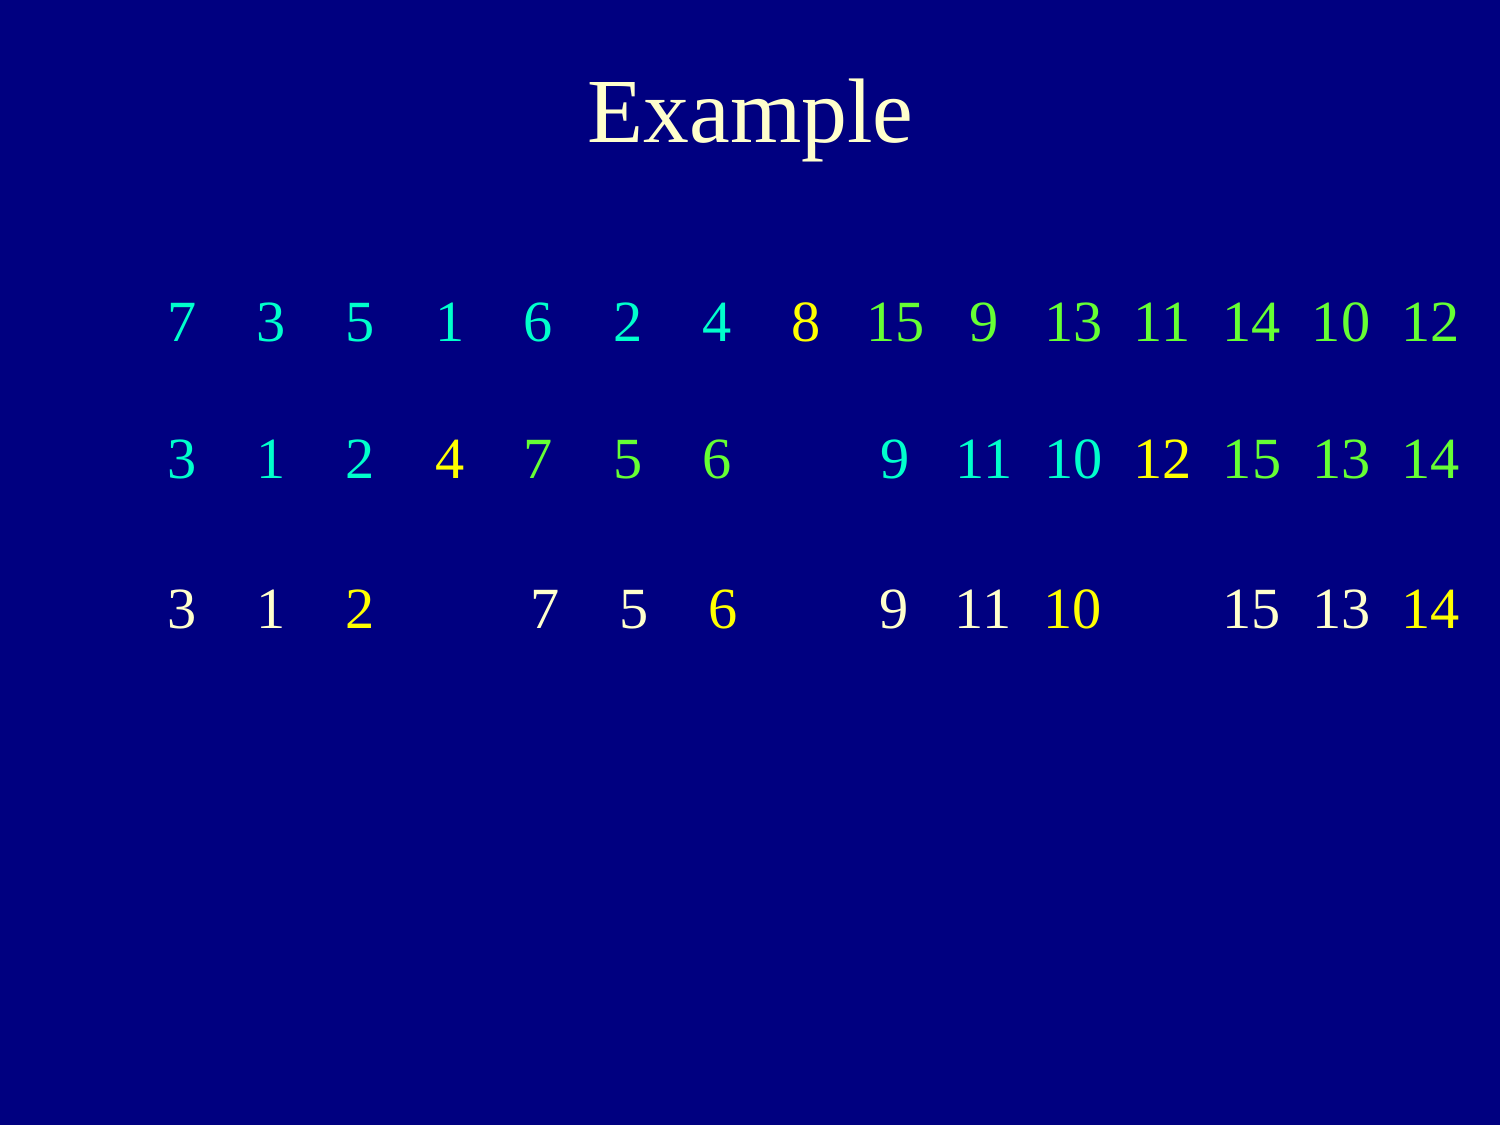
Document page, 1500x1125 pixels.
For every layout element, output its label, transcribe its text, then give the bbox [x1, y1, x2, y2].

table_header 14 [1207, 275, 1297, 362]
table_header 4 [405, 413, 494, 500]
table_header 12 [1119, 413, 1207, 500]
table_header 6 [679, 563, 767, 650]
table_header 6 [673, 413, 761, 500]
table_header 8 [761, 275, 851, 362]
table_header 4 [673, 275, 761, 362]
table_header 3 [227, 275, 316, 362]
table_header 3 [137, 413, 227, 500]
table_header 13 [1297, 563, 1386, 650]
table_header 5 [316, 275, 405, 362]
table_header 11 [939, 563, 1028, 650]
table_header 13 [1029, 275, 1118, 362]
table_header 12 [1386, 275, 1475, 362]
table_header 1 [227, 413, 316, 500]
table_header 11 [1118, 275, 1207, 362]
table_header 14 [1386, 413, 1475, 500]
table_header 2 [316, 413, 405, 500]
table_header 2 [583, 275, 673, 362]
table_header 5 [589, 563, 679, 650]
table_header 9 [940, 275, 1029, 362]
table_header 7 [494, 413, 583, 500]
table_header 7 [137, 275, 227, 362]
table_header 7 [500, 563, 589, 650]
table_header 10 [1028, 563, 1117, 650]
table_header 9 [850, 563, 939, 650]
table_header 15 [1207, 413, 1297, 500]
table_header 14 [1386, 563, 1475, 650]
title Example [22, 43, 1480, 169]
table_header 13 [1297, 413, 1386, 500]
table_header 10 [1297, 275, 1386, 362]
table_header 15 [851, 275, 940, 362]
table_header 1 [227, 563, 316, 650]
table_header 5 [583, 413, 673, 500]
table_header 10 [1029, 413, 1119, 500]
table_header 6 [494, 275, 583, 362]
table_header 3 [137, 563, 227, 650]
table_header 15 [1207, 563, 1297, 650]
table_header 2 [316, 563, 405, 650]
table_header 9 [851, 413, 940, 500]
table_header 1 [405, 275, 494, 362]
table_header 11 [940, 413, 1029, 500]
